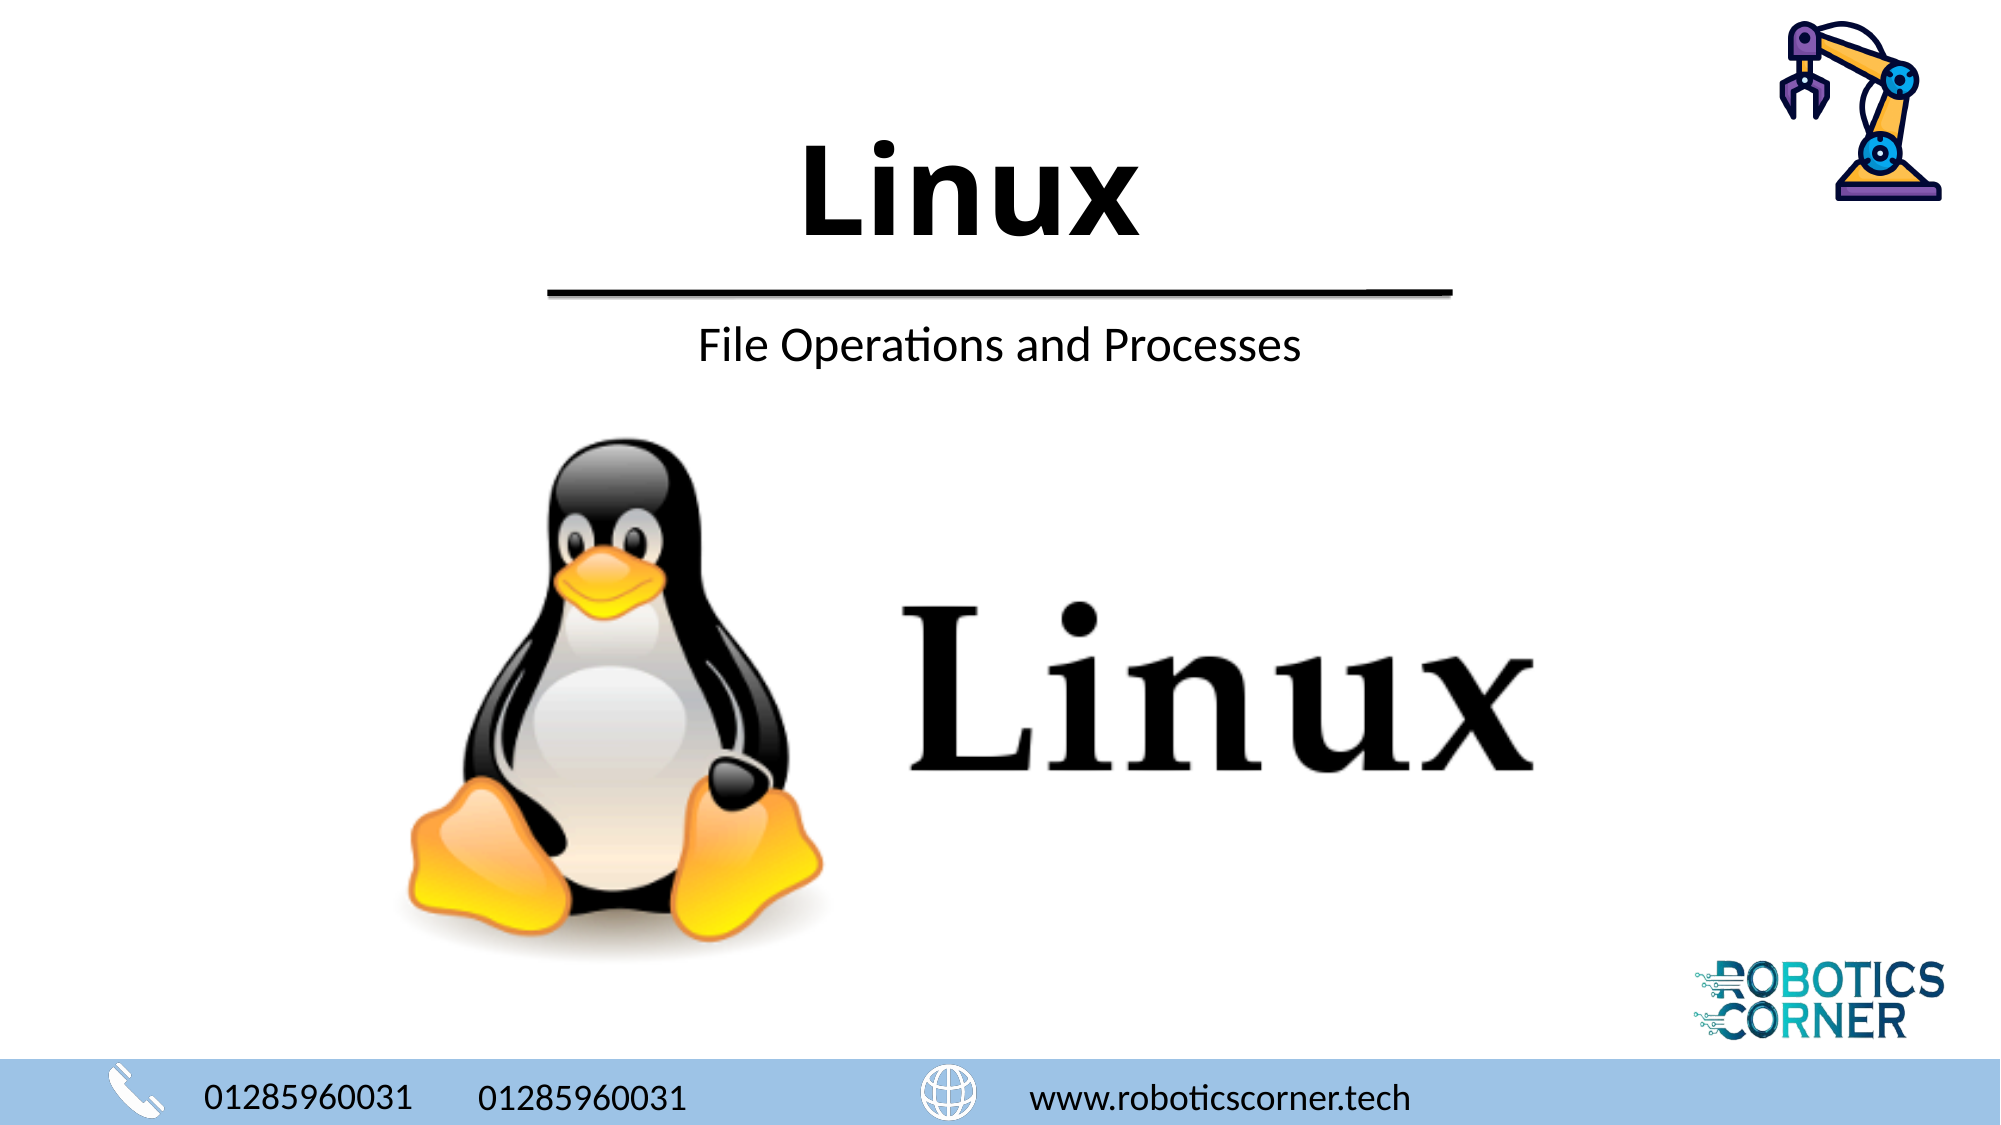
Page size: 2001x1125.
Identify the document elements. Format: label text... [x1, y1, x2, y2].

text_box www.roboticscorner.tech [1015, 1065, 1605, 1125]
picture [1680, 859, 1953, 1125]
text_box File Operations and Processes [547, 310, 1453, 397]
picture [366, 397, 1570, 993]
text_box Linux [726, 119, 1211, 270]
picture [1771, 21, 1950, 201]
text_box [0, 1059, 915, 1125]
text_box 01285960031 [463, 1065, 825, 1125]
text_box 01285960031 [189, 1064, 495, 1124]
text_box [1953, 1059, 2000, 1125]
picture [103, 1057, 170, 1124]
picture [915, 1059, 981, 1125]
text_box [981, 1059, 1680, 1125]
